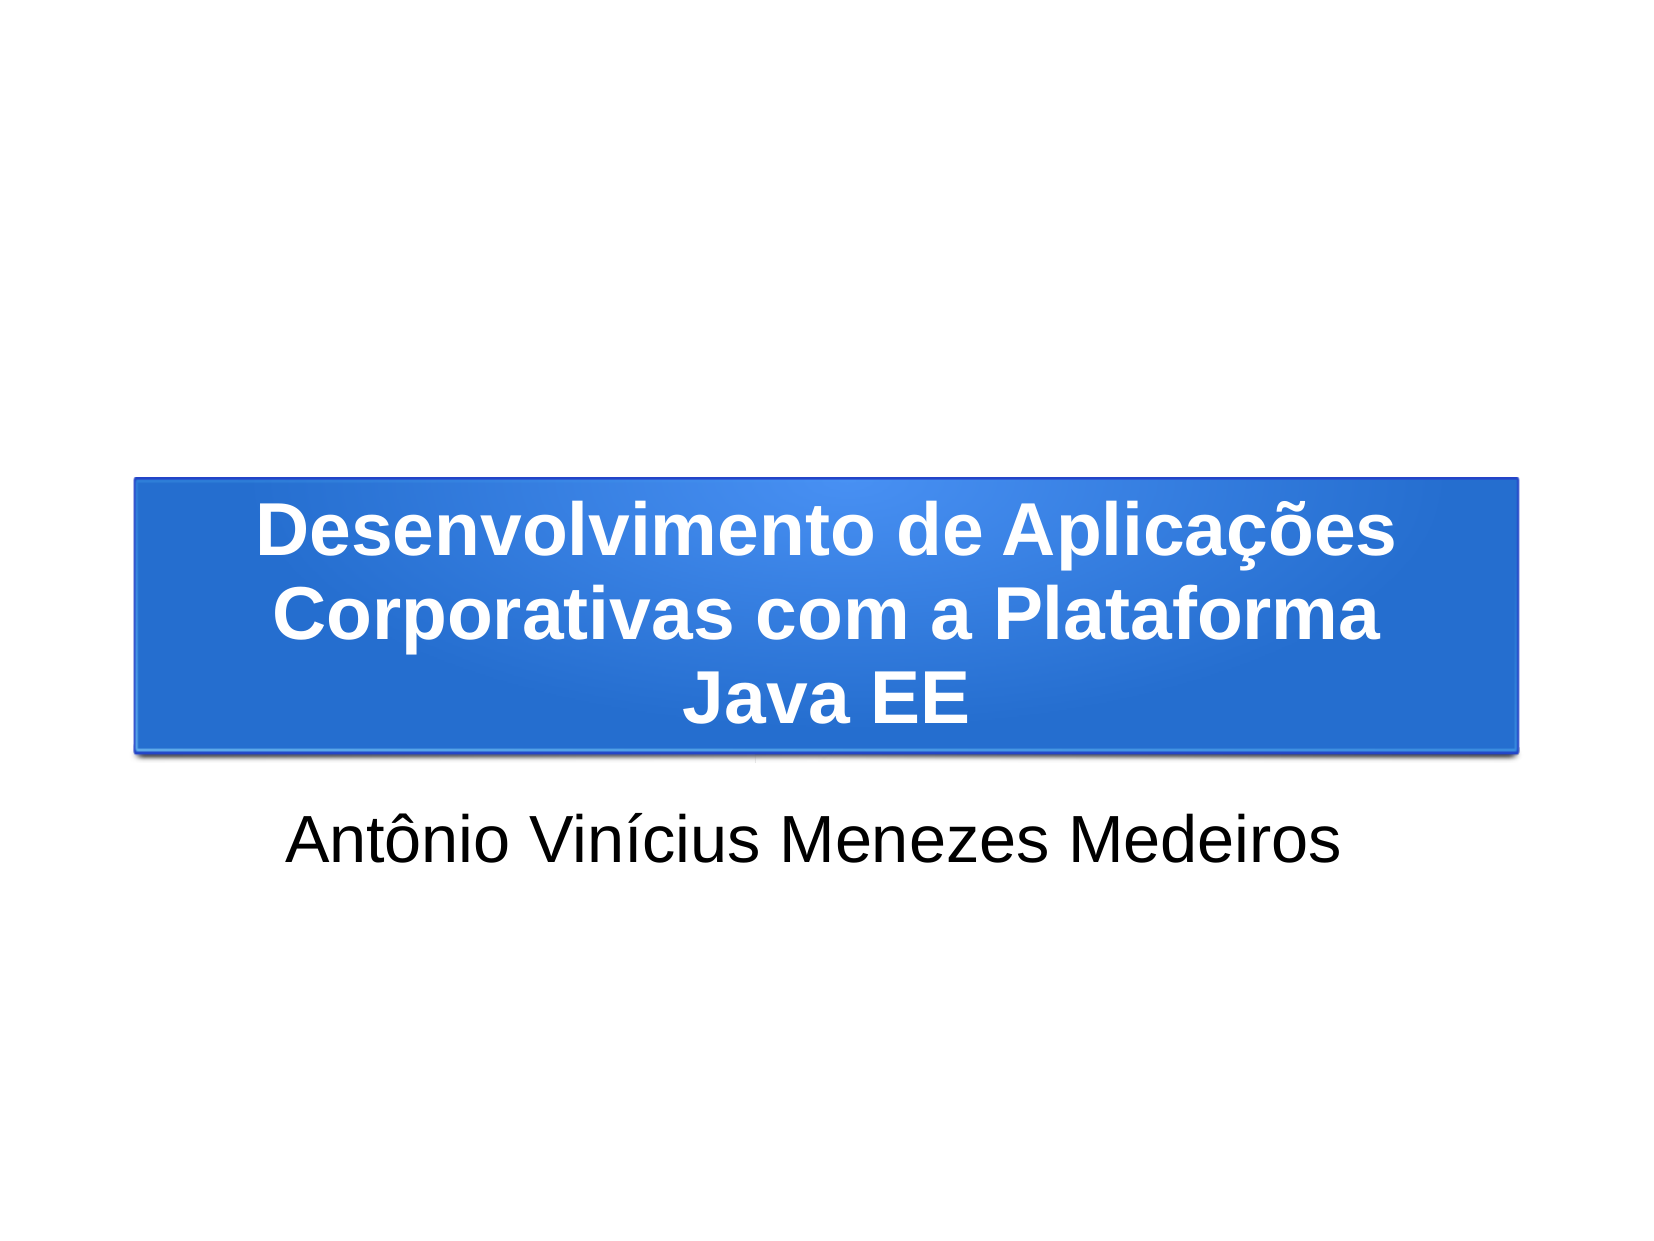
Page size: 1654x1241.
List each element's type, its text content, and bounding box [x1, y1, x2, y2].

title Desenvolvimento de Aplicações Corporativas com a Plataforma Java EE [196, 487, 1458, 740]
picture [129, 477, 1524, 763]
list Antônio Vinícius Menezes Medeiros [86, 802, 1542, 1241]
